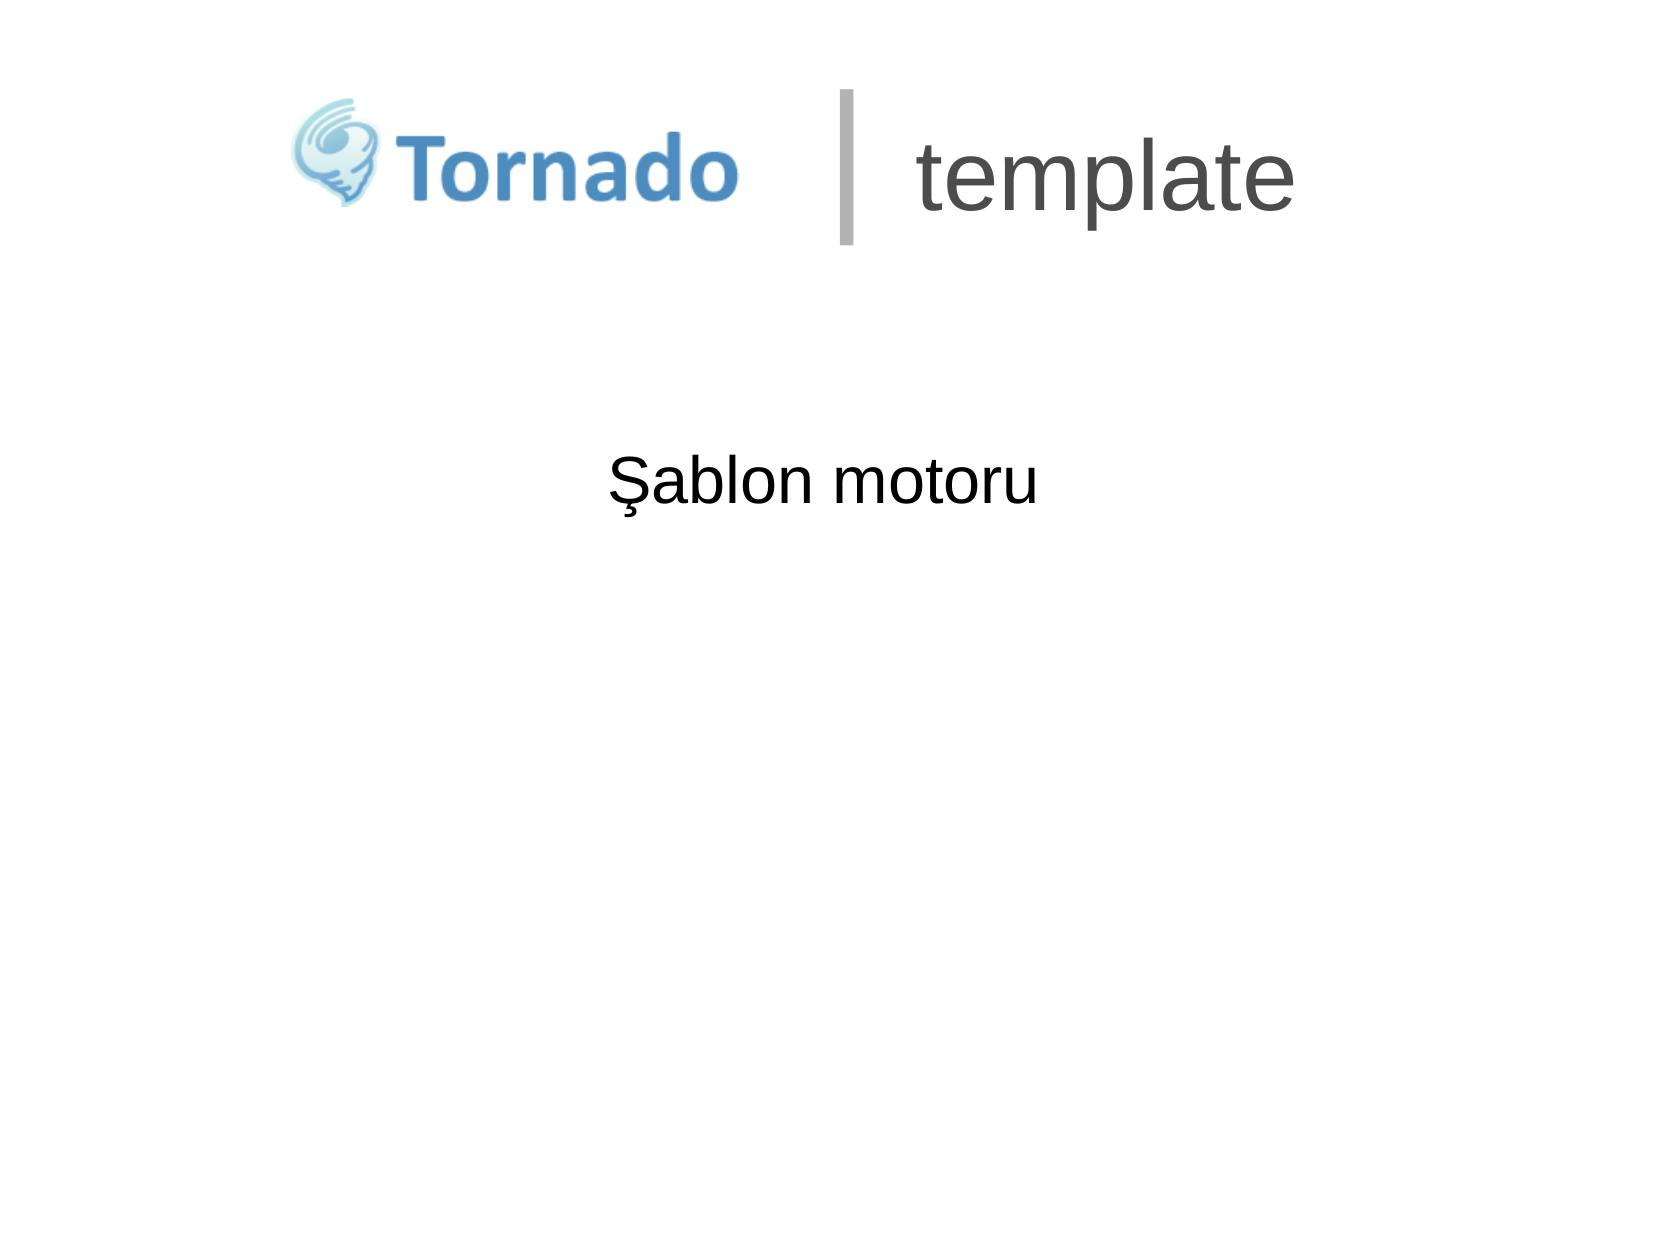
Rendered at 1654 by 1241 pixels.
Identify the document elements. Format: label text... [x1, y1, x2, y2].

list Şablon motoru [82, 442, 838, 709]
title [82, 49, 1571, 257]
list [838, 295, 1642, 1114]
picture [291, 94, 739, 207]
text_box | template [804, 59, 1365, 296]
